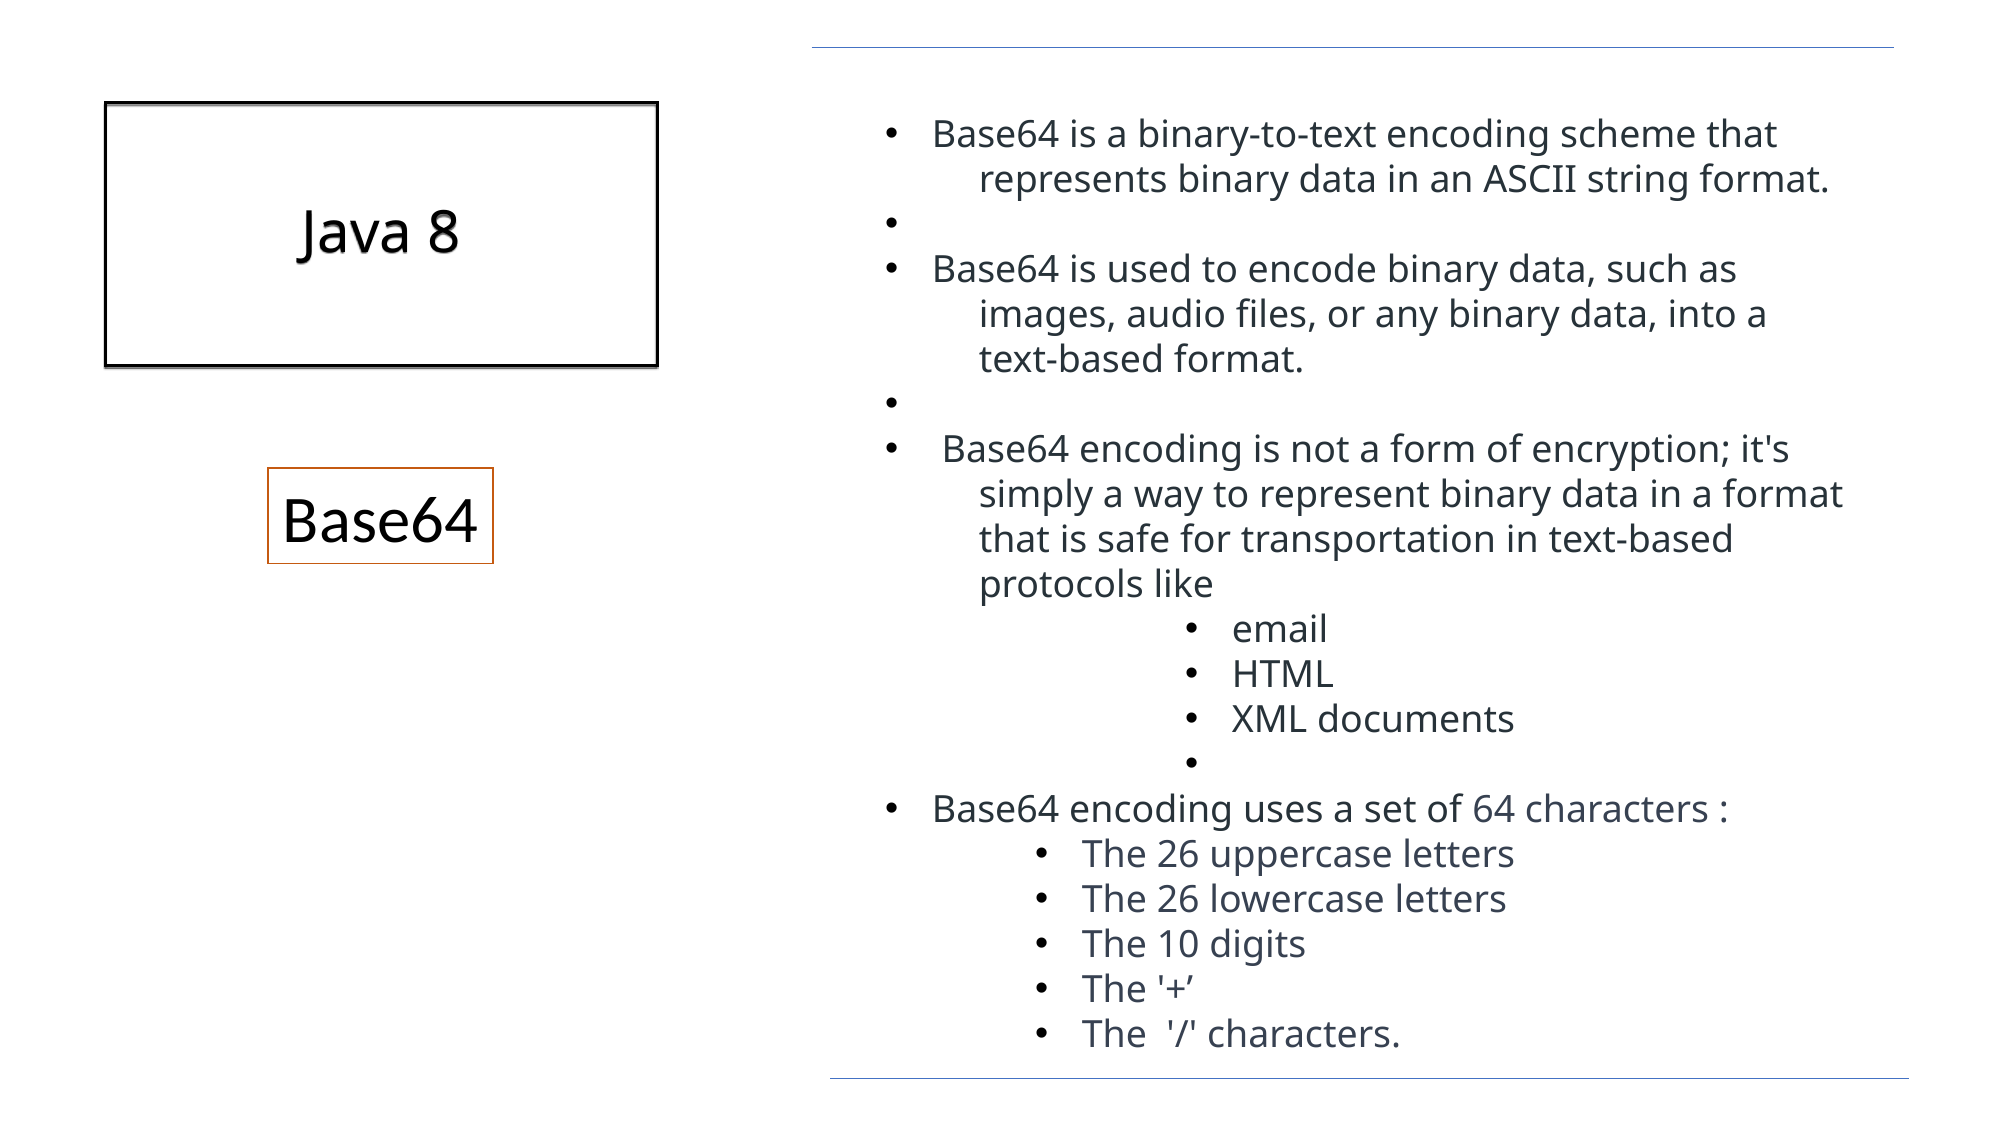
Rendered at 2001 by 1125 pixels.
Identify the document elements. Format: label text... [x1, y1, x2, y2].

text_box Base64 [268, 468, 493, 563]
title Java 8 [105, 102, 658, 366]
text_box Base64 is a binary-to-text encoding scheme that represents binary data in an ASCII string format. Base64 is used to encode binary data, such as images, audio files, or any binary data, into a text-based format. Base64 encoding is not a form of encryption; it's simply a way to represent binary data in a format that is safe for transportation in text-based protocols like email HTML XML documents Base64 encoding uses a set of 64 characters : The 26 uppercase letters The 26 lowercase letters The 10 digits The '+’ The '/' characters. [869, 102, 1870, 1027]
